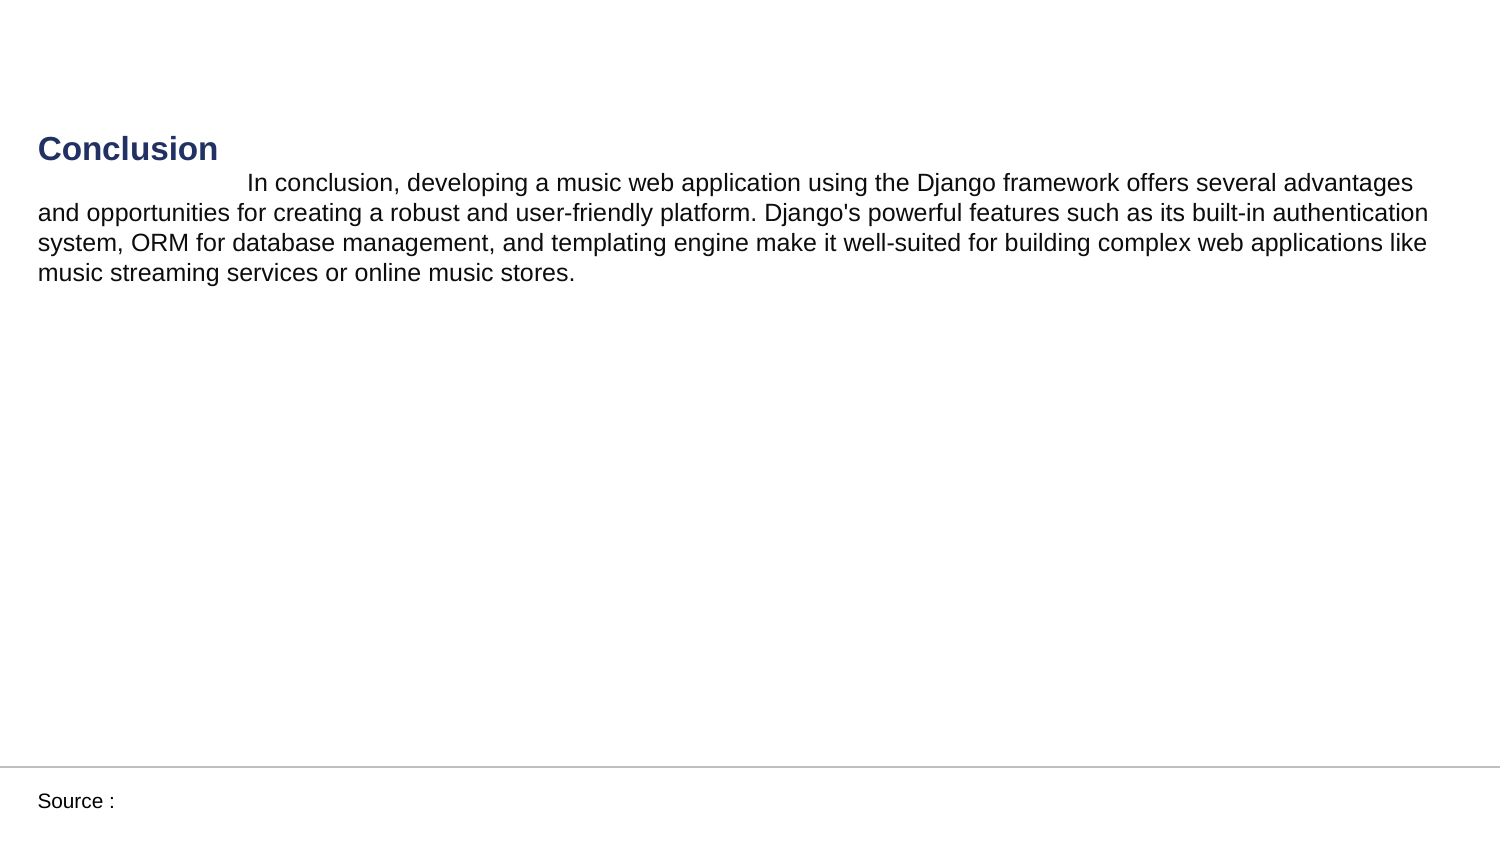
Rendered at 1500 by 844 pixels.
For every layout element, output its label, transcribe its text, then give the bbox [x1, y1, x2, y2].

text_box Source : [22, 773, 139, 827]
title Conclusion In conclusion, developing a music web application using the Django framework offers several advantages and opportunities for creating a robust and user-friendly platform. Django's powerful features such as its built-in authentication system, ORM for database management, and templating engine make it well-suited for building complex web applications like music streaming services or online music stores. [22, 111, 1476, 167]
